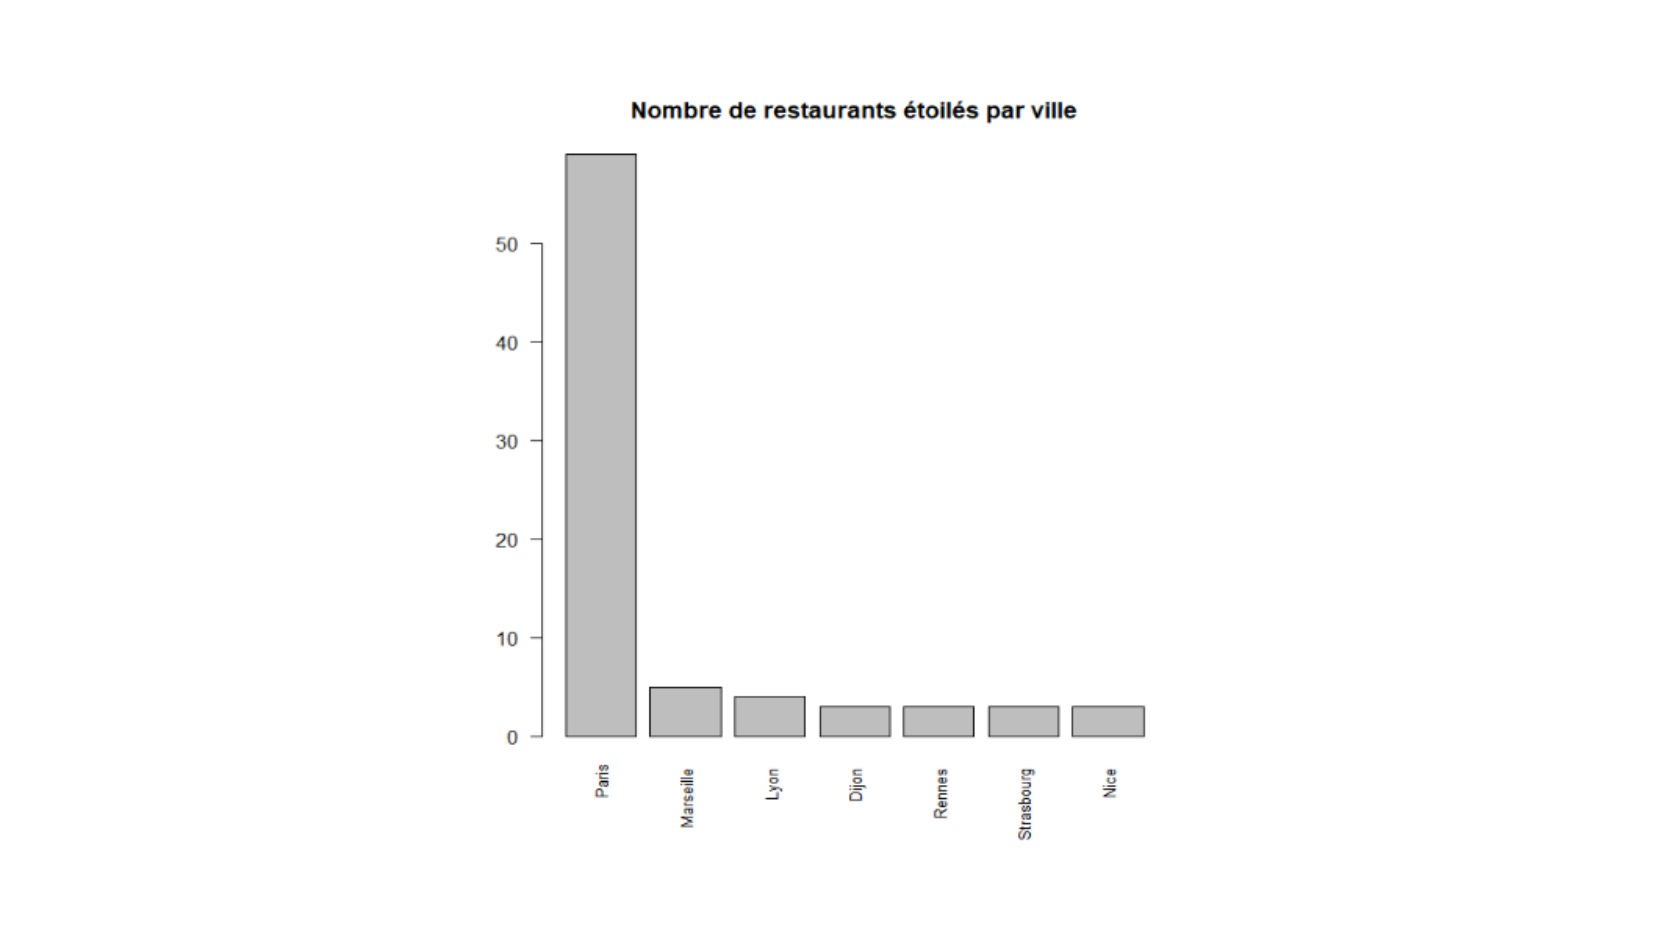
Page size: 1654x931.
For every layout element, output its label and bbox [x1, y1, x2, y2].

picture [468, 85, 1186, 846]
